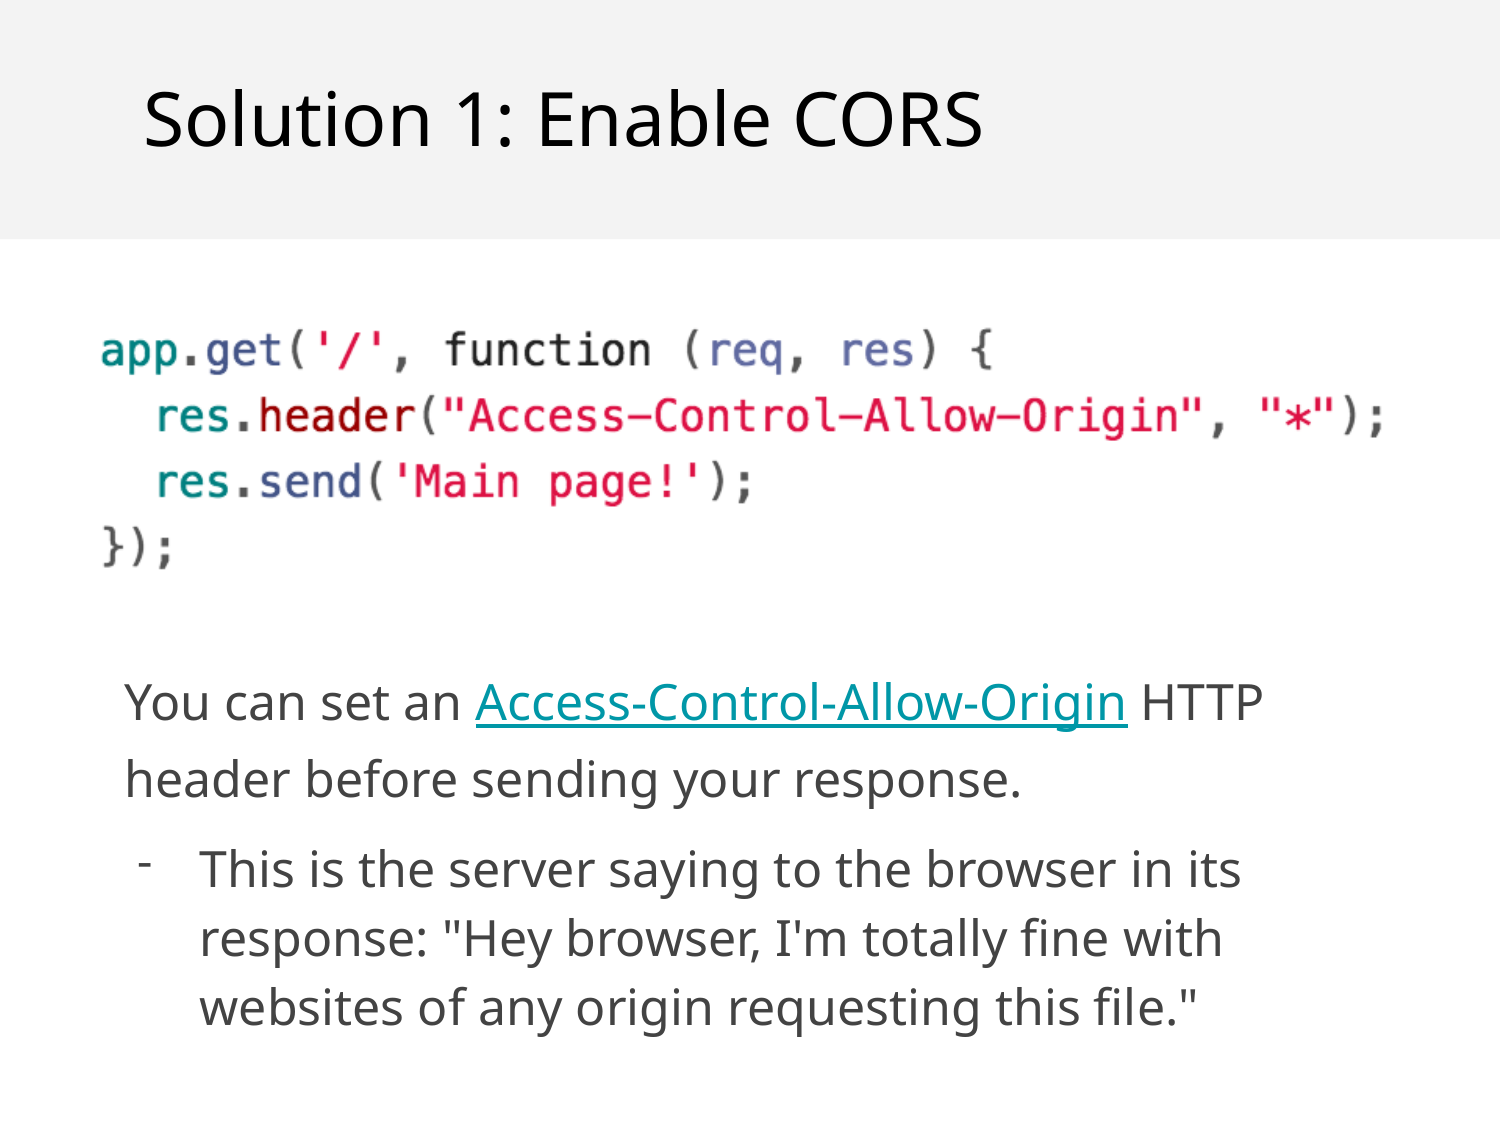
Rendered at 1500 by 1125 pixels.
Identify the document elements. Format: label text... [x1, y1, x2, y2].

text_box You can set an Access-Control-Allow-Origin HTTP header before sending your response. This is the server saying to the browser in its response: "Hey browser, I'm totally fine with websites of any origin requesting this file." [109, 645, 1391, 1054]
title Solution 1: Enable CORS [128, 56, 1372, 183]
picture [78, 303, 1422, 607]
